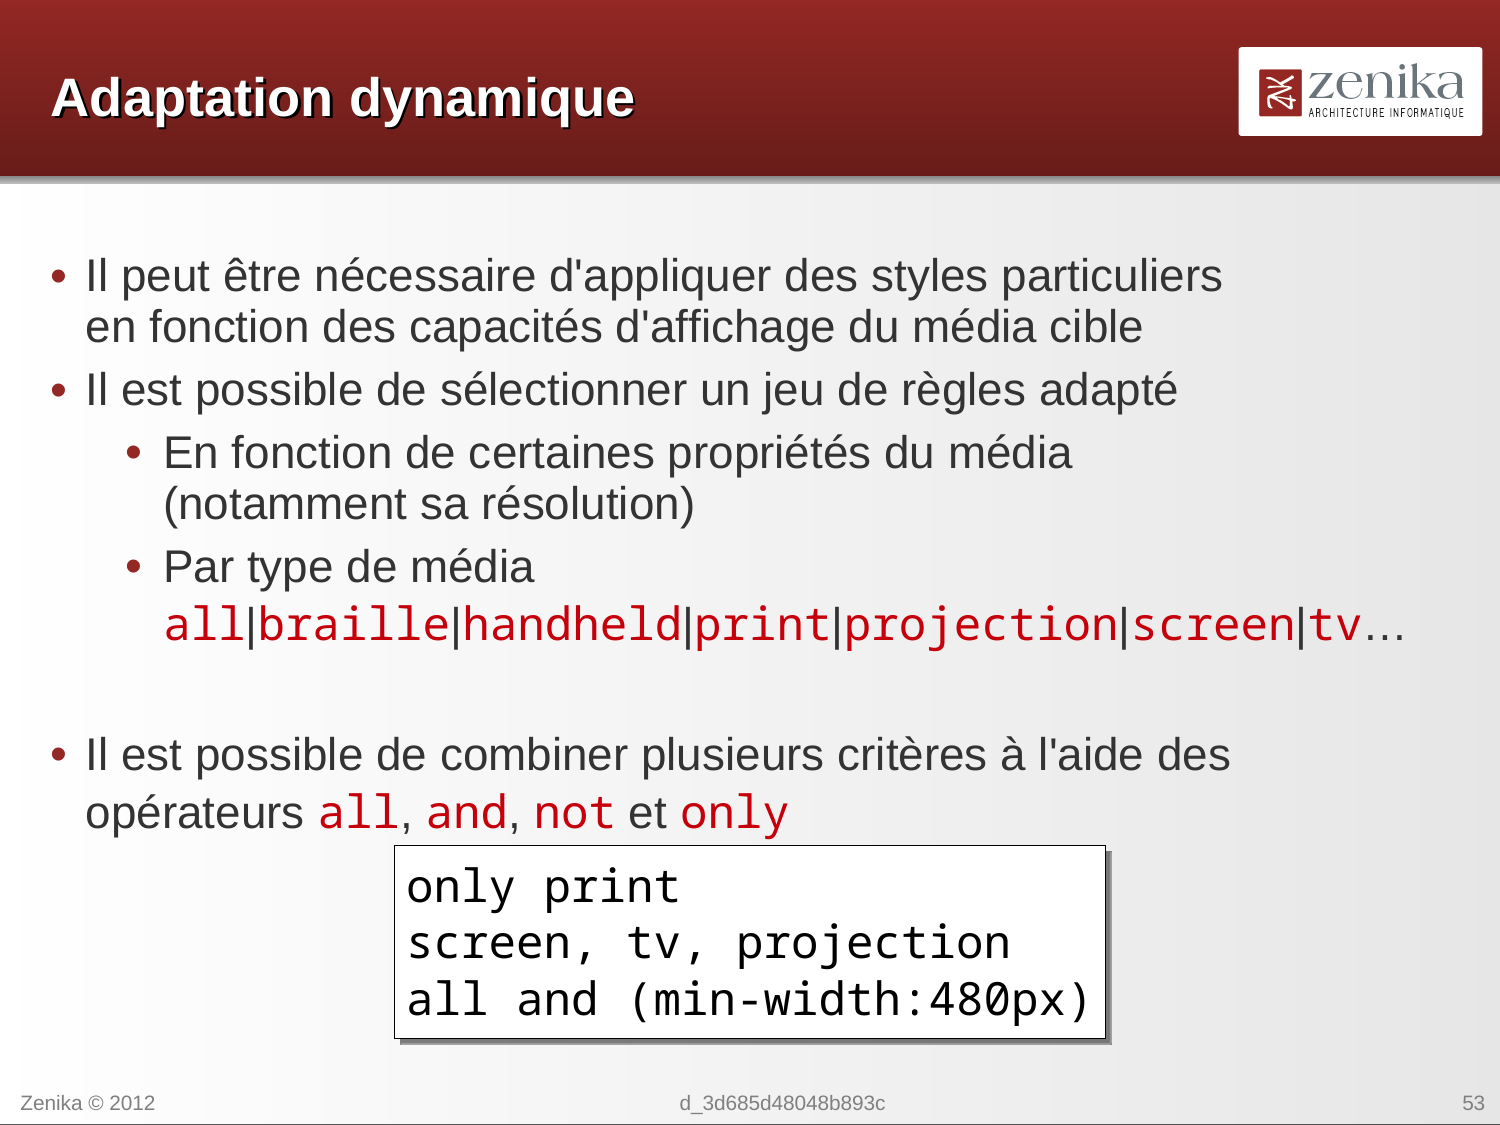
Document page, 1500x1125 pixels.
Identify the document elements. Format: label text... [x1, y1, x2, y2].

title Adaptation dynamique [50, 15, 1206, 180]
picture [1257, 58, 1464, 125]
list Il peut être nécessaire d'appliquer des styles particuliers en fonction des capacités d'affichage du média cible Il est possible de sélectionner un jeu de règles adapté En fonction de certaines propriétés du média (notamment sa résolution) Par type de média all|braille|handheld|print|projection|screen|tv… Il est possible de combiner plusieurs critères à l'aide des opérateurs all, and, not et only [50, 249, 1435, 1079]
text_box only print screen, tv, projection all and (min-width:480px) [394, 845, 1106, 1039]
